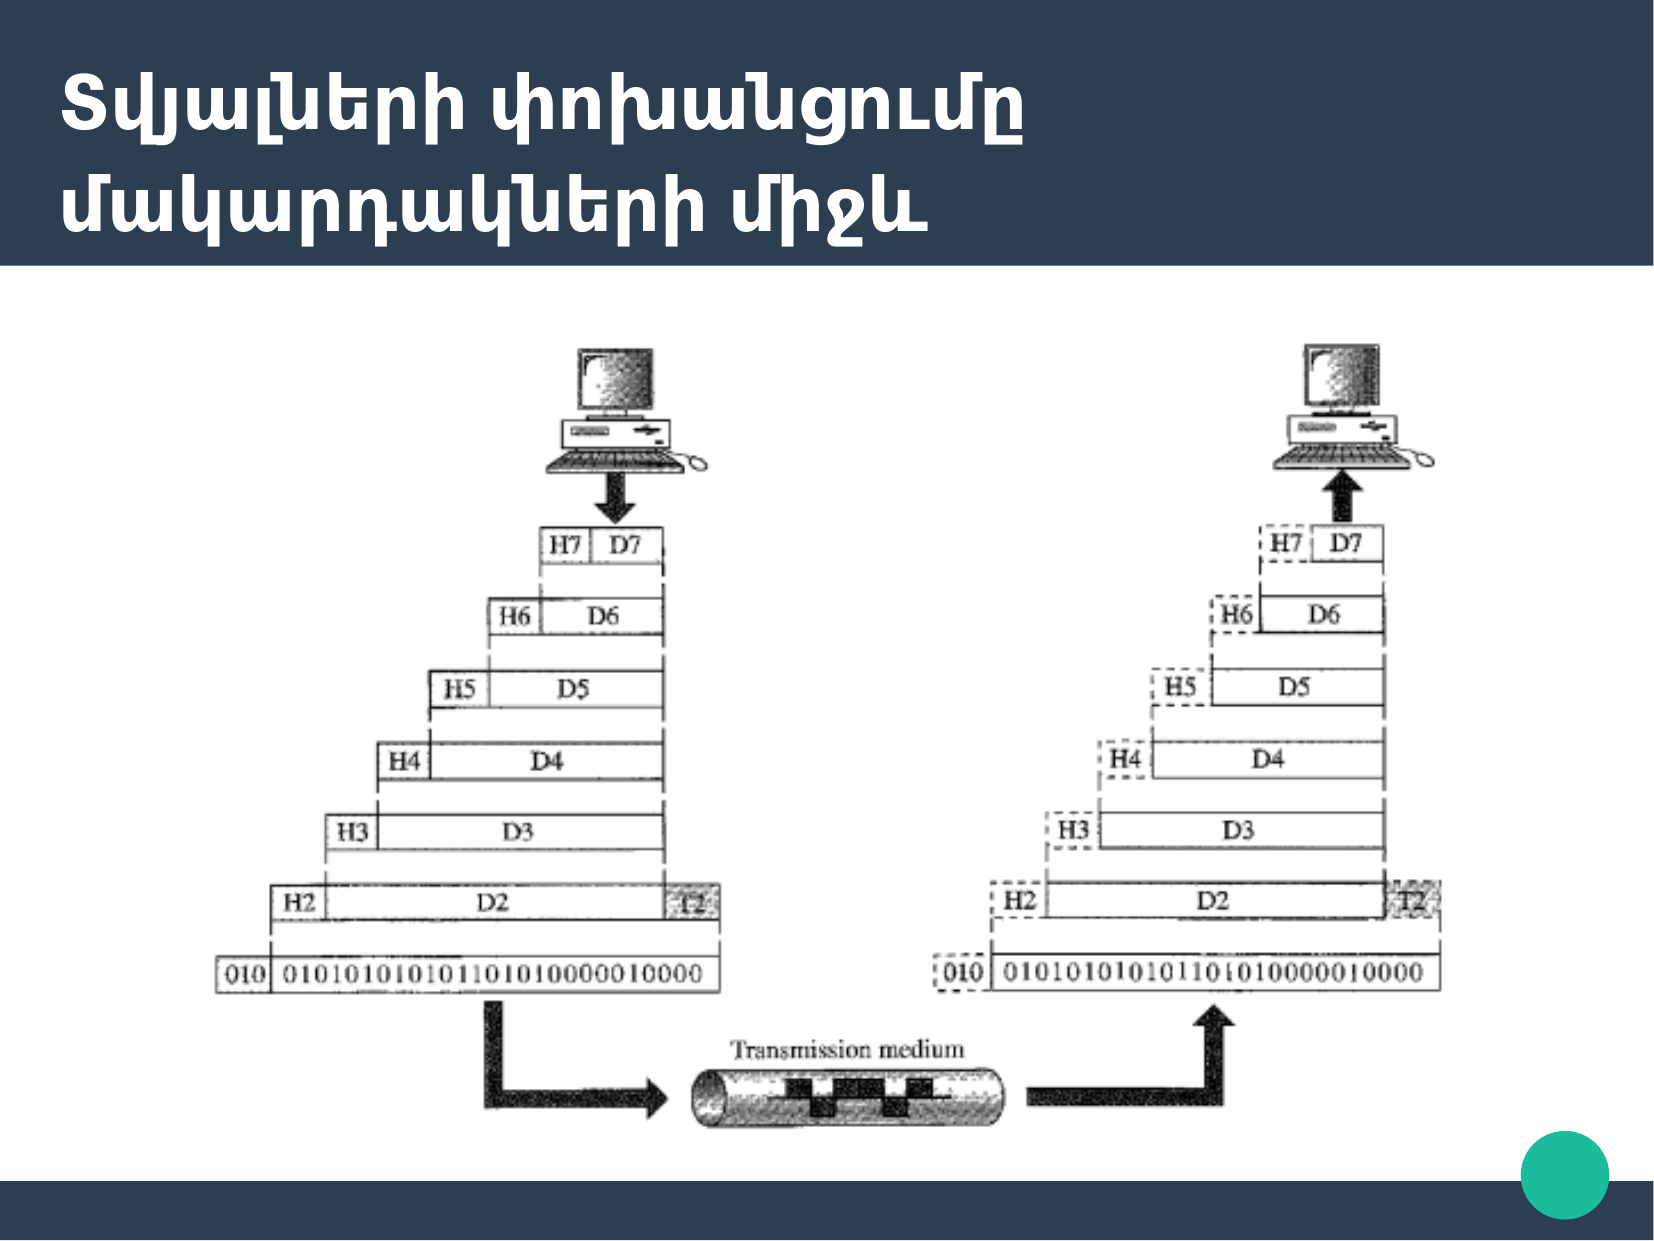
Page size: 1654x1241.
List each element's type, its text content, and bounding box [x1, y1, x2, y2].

picture [170, 324, 1483, 1152]
title Տվյալների փոխանցումը մակարդակների միջև [59, 49, 1595, 207]
